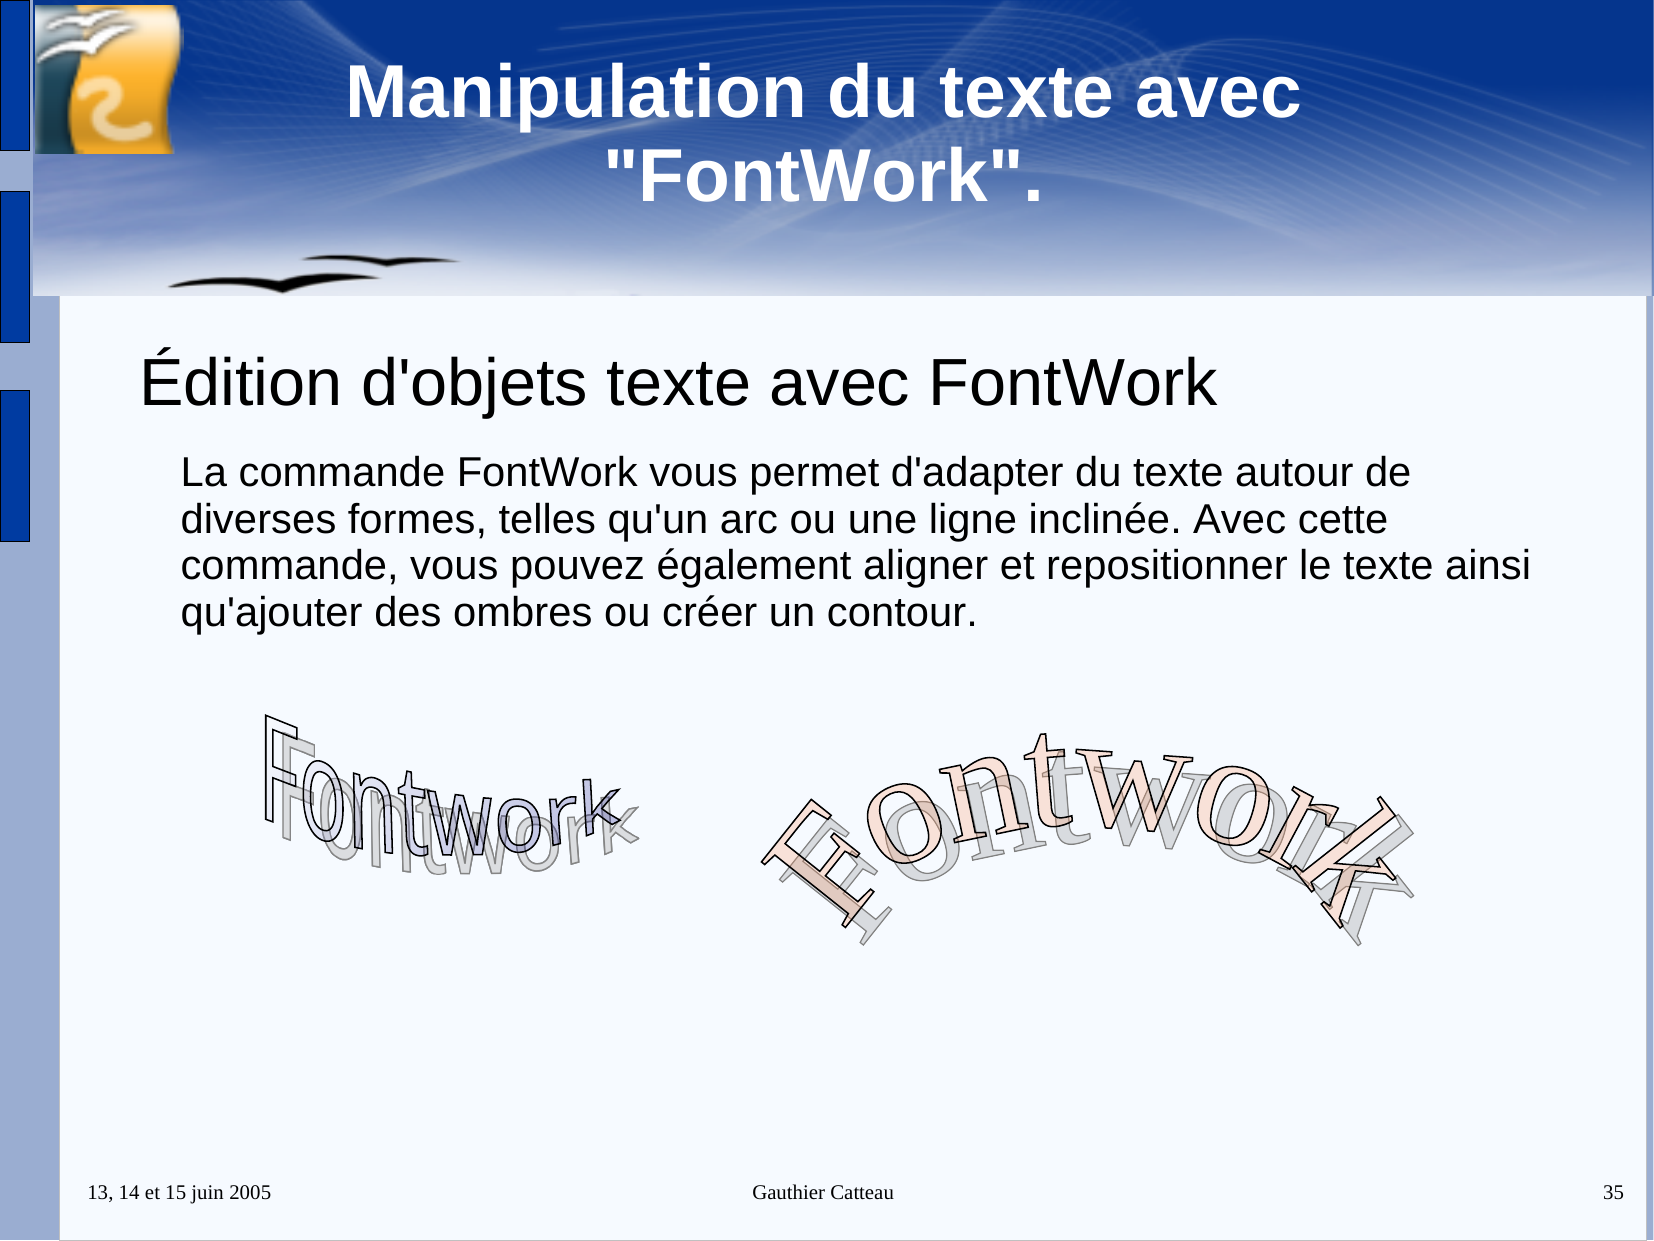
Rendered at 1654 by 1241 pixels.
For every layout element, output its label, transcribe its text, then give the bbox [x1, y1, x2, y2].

text_box Fontwork [1258, 786, 1396, 929]
list Édition d'objets texte avec FontWork La commande FontWork vous permet d'adapter du texte autour de diverses formes, telles qu'un arc ou une ligne inclinée. Avec cette commande, vous pouvez également aligner et repositionner le texte ainsi qu'ajouter des ombres ou créer un contour. [121, 344, 1534, 1127]
text_box Fontwork [549, 796, 576, 846]
text_box Fontwork [427, 790, 492, 856]
text_box Fontwork [353, 773, 393, 854]
text_box Fontwork [398, 771, 428, 856]
text_box Fontwork [1197, 766, 1270, 846]
text_box Fontwork [498, 799, 541, 853]
picture [33, 0, 1654, 296]
text_box Fontwork [939, 757, 1029, 843]
title Manipulation du texte avec "FontWork". [118, 29, 1531, 237]
text_box Fontwork [583, 779, 621, 836]
text_box Fontwork [303, 760, 343, 842]
text_box Fontwork [761, 799, 874, 928]
text_box Fontwork [1076, 749, 1193, 832]
text_box Fontwork [265, 715, 297, 822]
text_box Fontwork [1024, 733, 1073, 827]
text_box Fontwork [867, 783, 942, 864]
